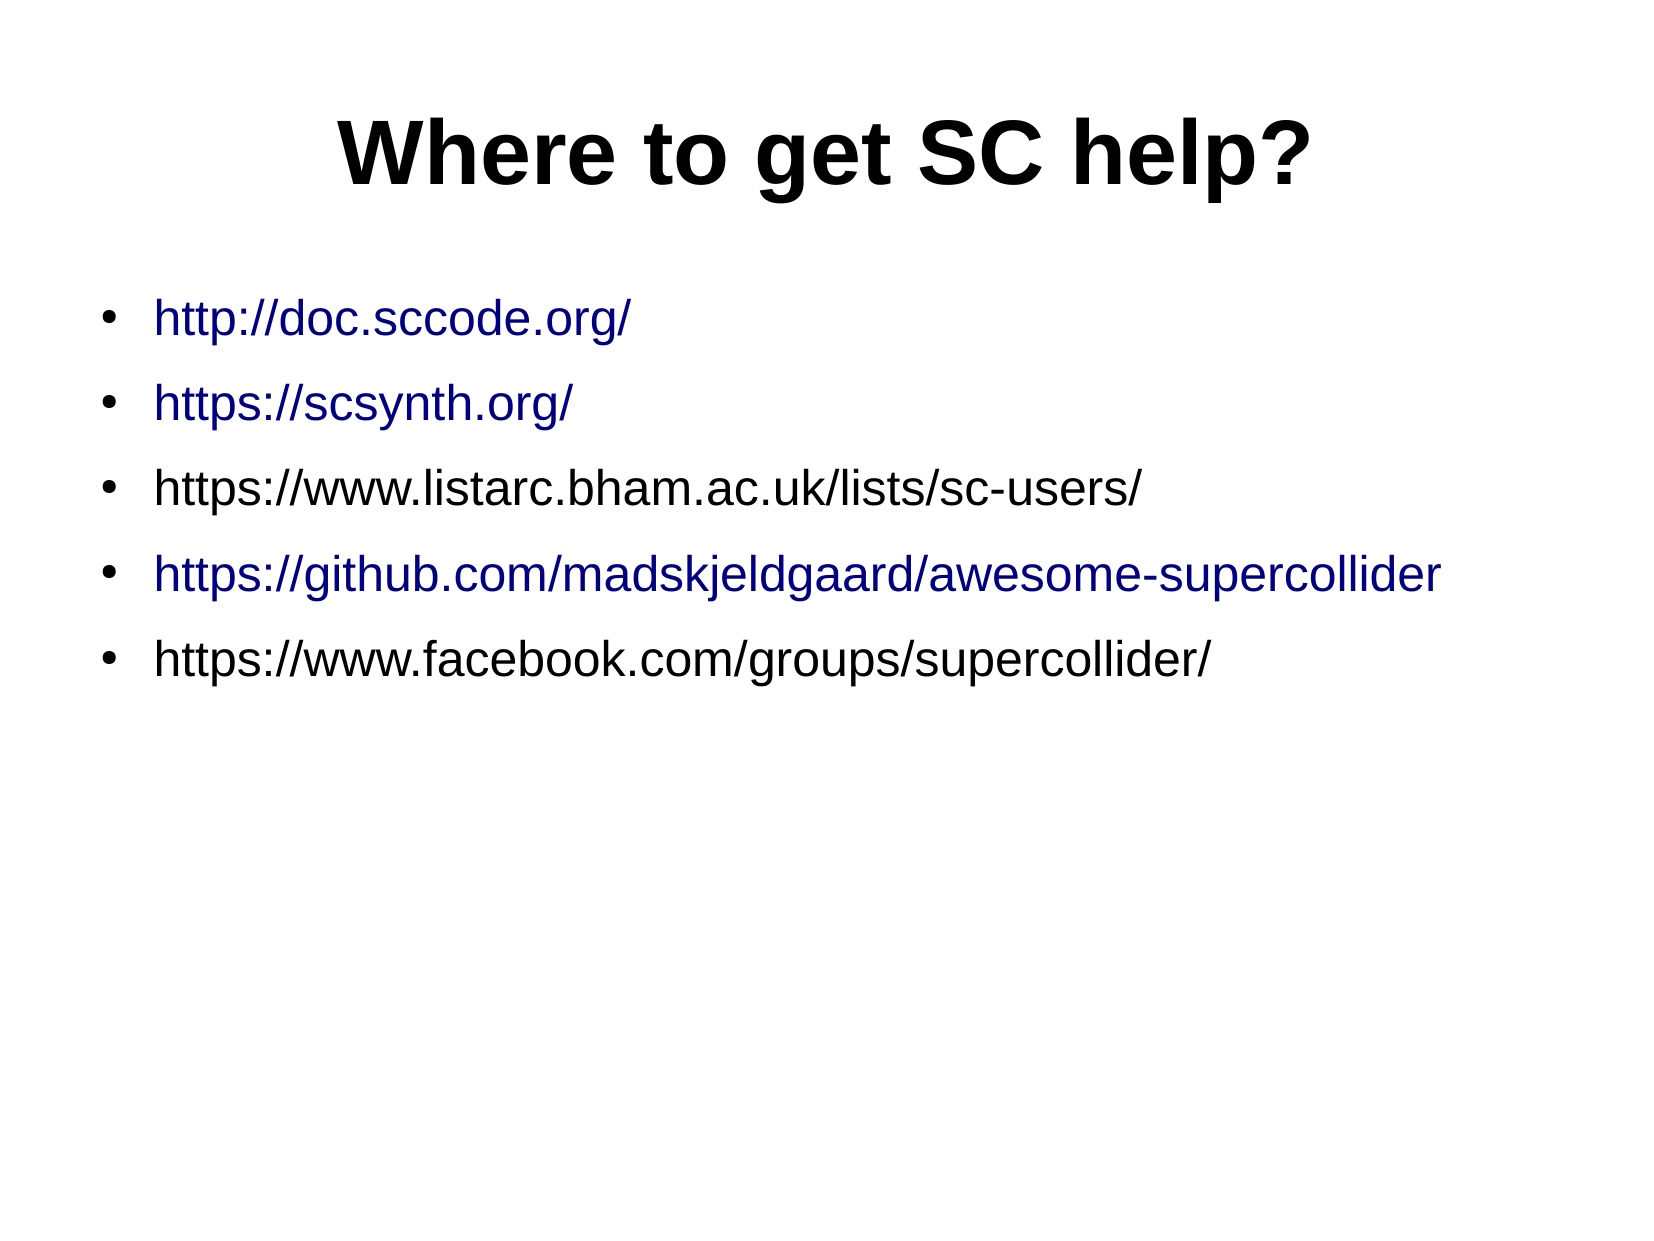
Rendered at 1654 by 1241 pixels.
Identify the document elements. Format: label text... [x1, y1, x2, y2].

list http://doc.sccode.org/ https://scsynth.org/ https://www.listarc.bham.ac.uk/lists/sc-users/ https://github.com/madskjeldgaard/awesome-supercollider https://www.facebook.com/groups/supercollider/ [82, 290, 1571, 1109]
title Where to get SC help? [82, 49, 1571, 257]
